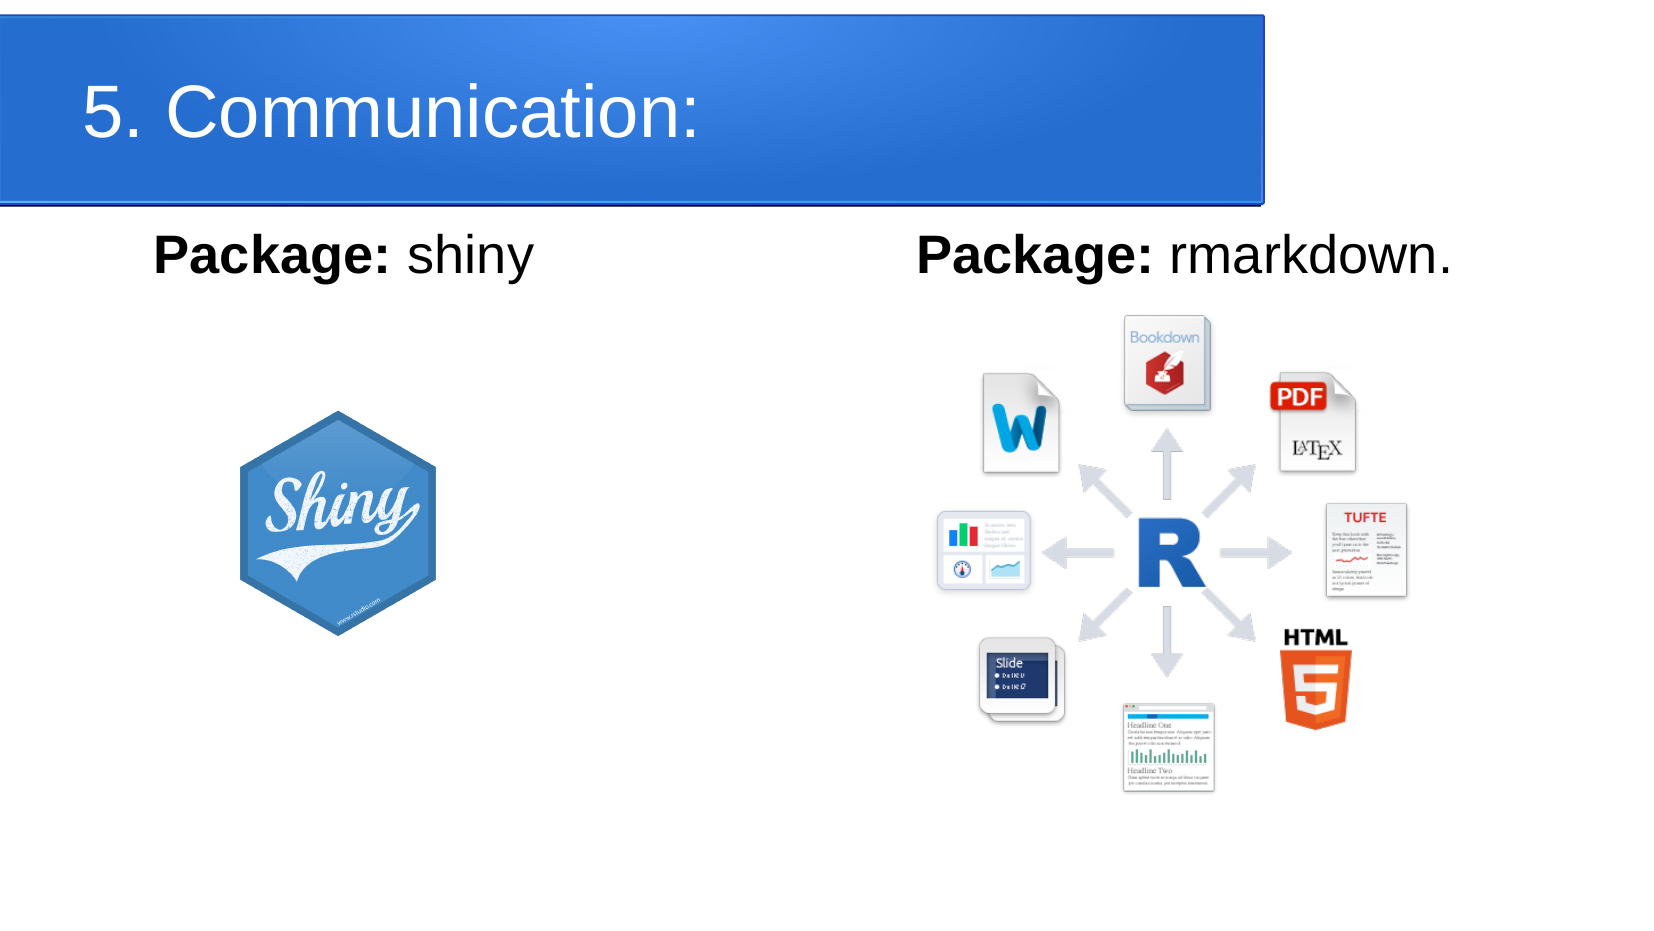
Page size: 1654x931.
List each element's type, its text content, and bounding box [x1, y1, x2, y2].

picture [240, 410, 436, 637]
title 5. Communication: [82, 35, 1235, 189]
list Package: shiny [82, 224, 809, 764]
list Package: rmarkdown. [845, 224, 1572, 764]
picture [930, 312, 1411, 796]
